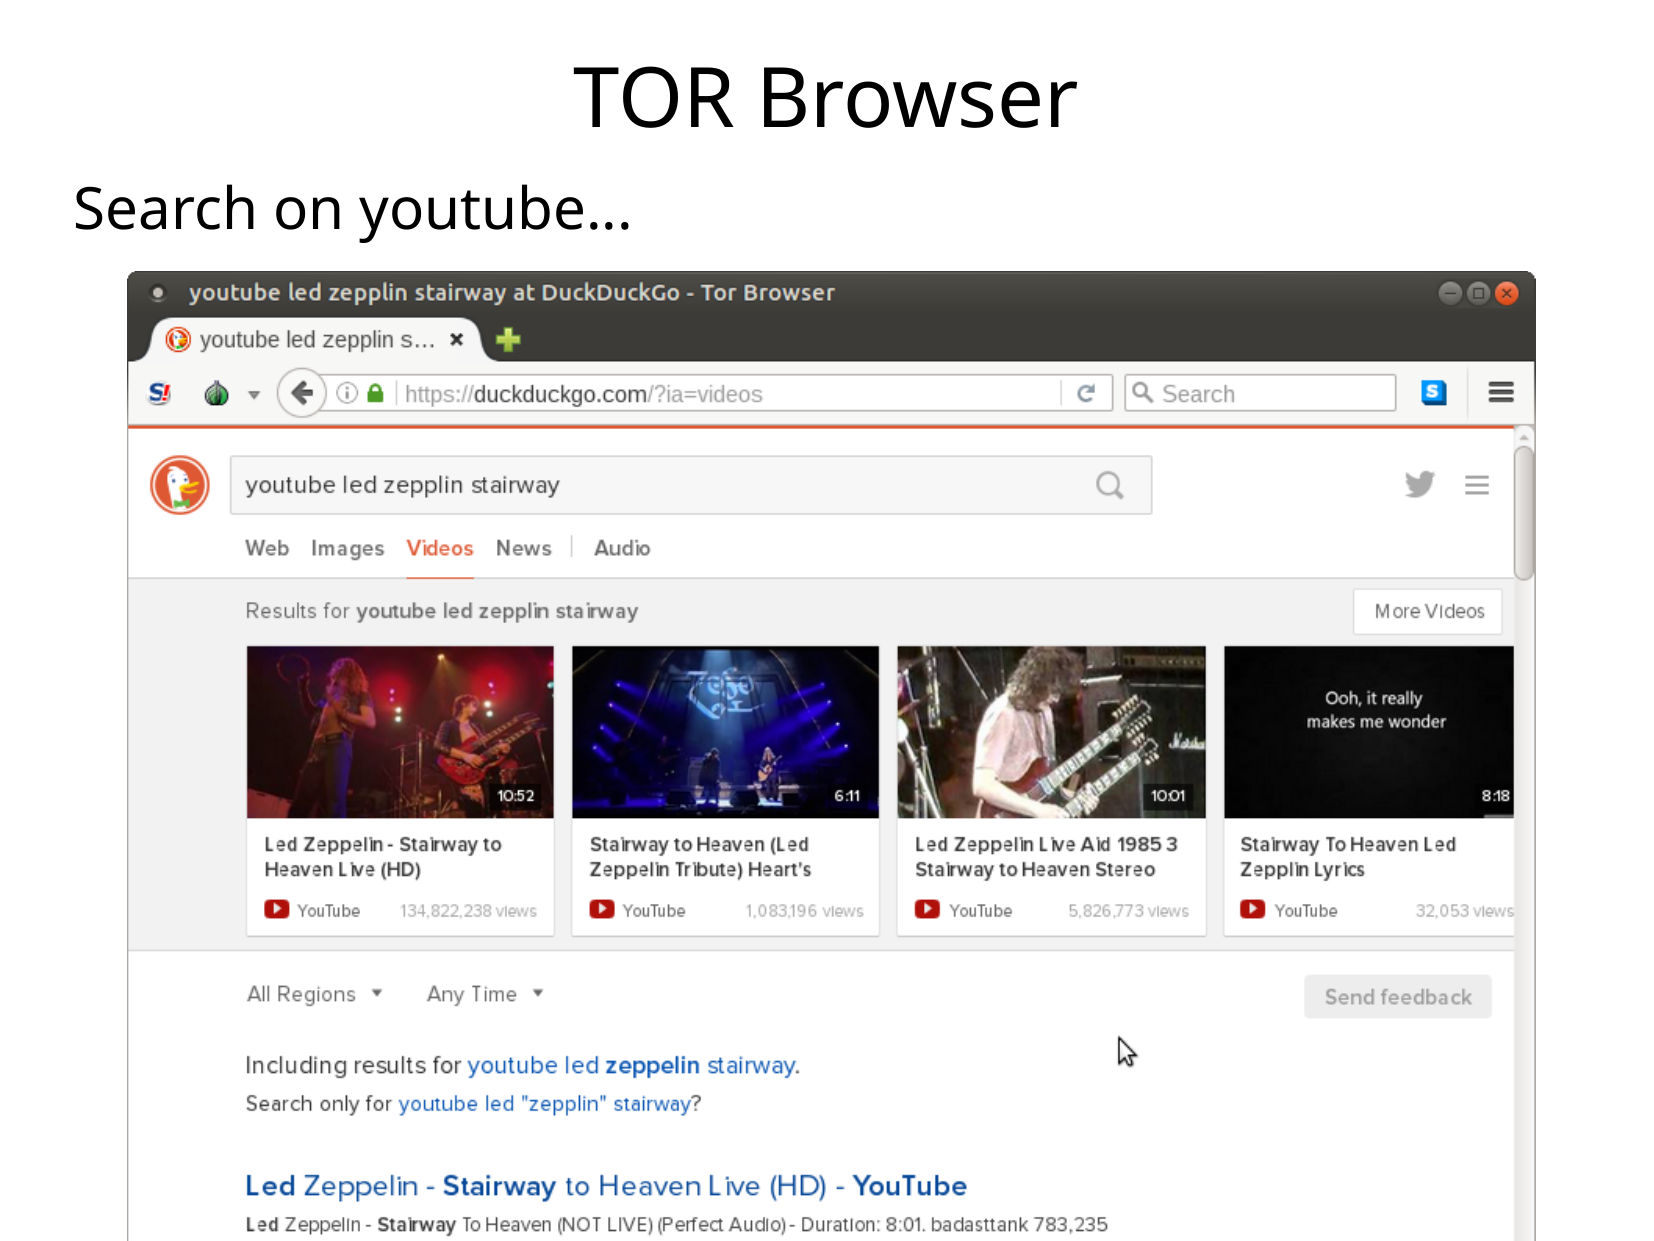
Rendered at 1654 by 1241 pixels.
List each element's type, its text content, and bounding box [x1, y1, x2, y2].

title TOR Browser [82, 49, 1571, 141]
picture [127, 271, 1536, 1241]
text_box Search on youtube... [59, 141, 1571, 272]
